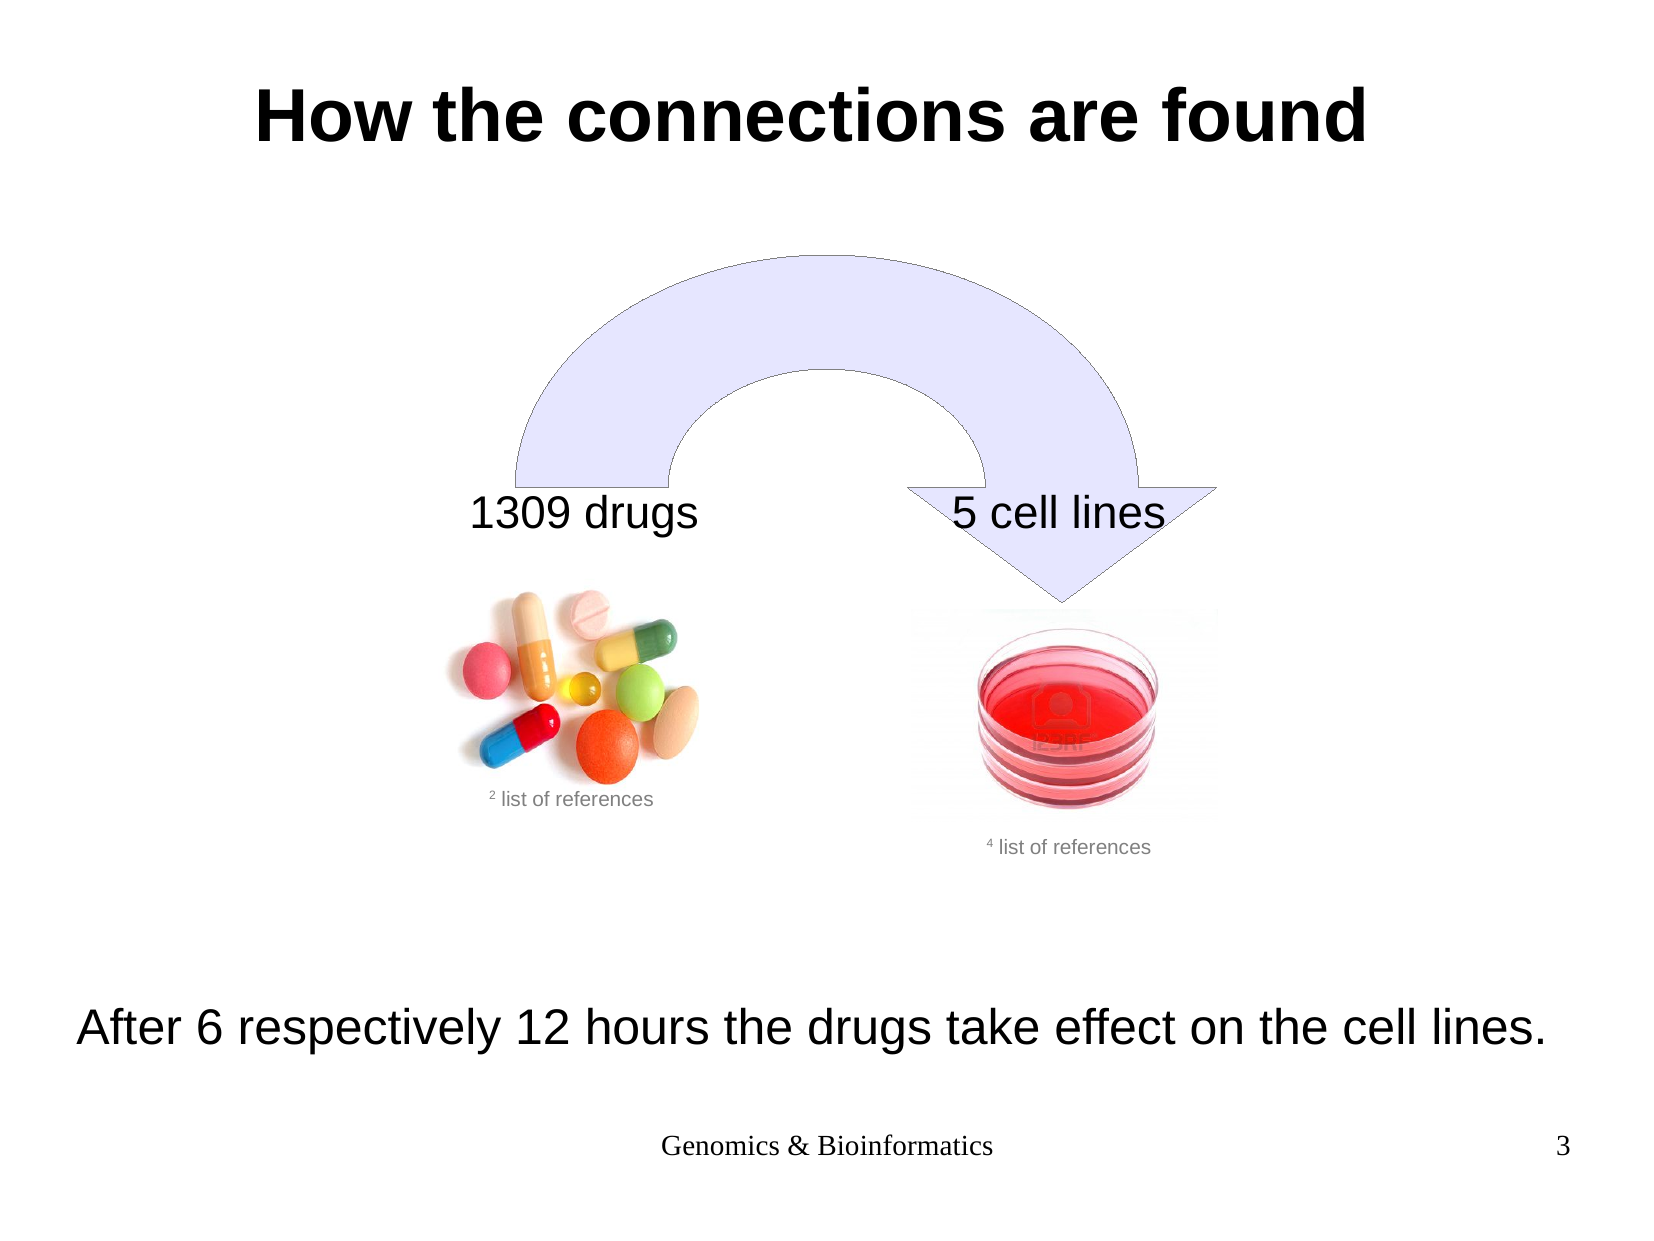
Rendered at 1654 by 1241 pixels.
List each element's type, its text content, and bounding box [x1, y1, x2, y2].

text_box [515, 255, 1139, 480]
text_box After 6 respectively 12 hours the drugs take effect on the cell lines. [61, 992, 1592, 1063]
text_box [907, 487, 937, 510]
text_box 4 list of references [971, 827, 1167, 867]
text_box 5 cell lines [937, 480, 1201, 547]
text_box How the connections are found [239, 66, 1415, 166]
text_box 1309 drugs [454, 480, 727, 541]
picture [406, 541, 783, 823]
text_box [1201, 487, 1217, 500]
picture [911, 609, 1218, 823]
text_box [987, 547, 1137, 603]
text_box 2 list of references [474, 780, 676, 819]
